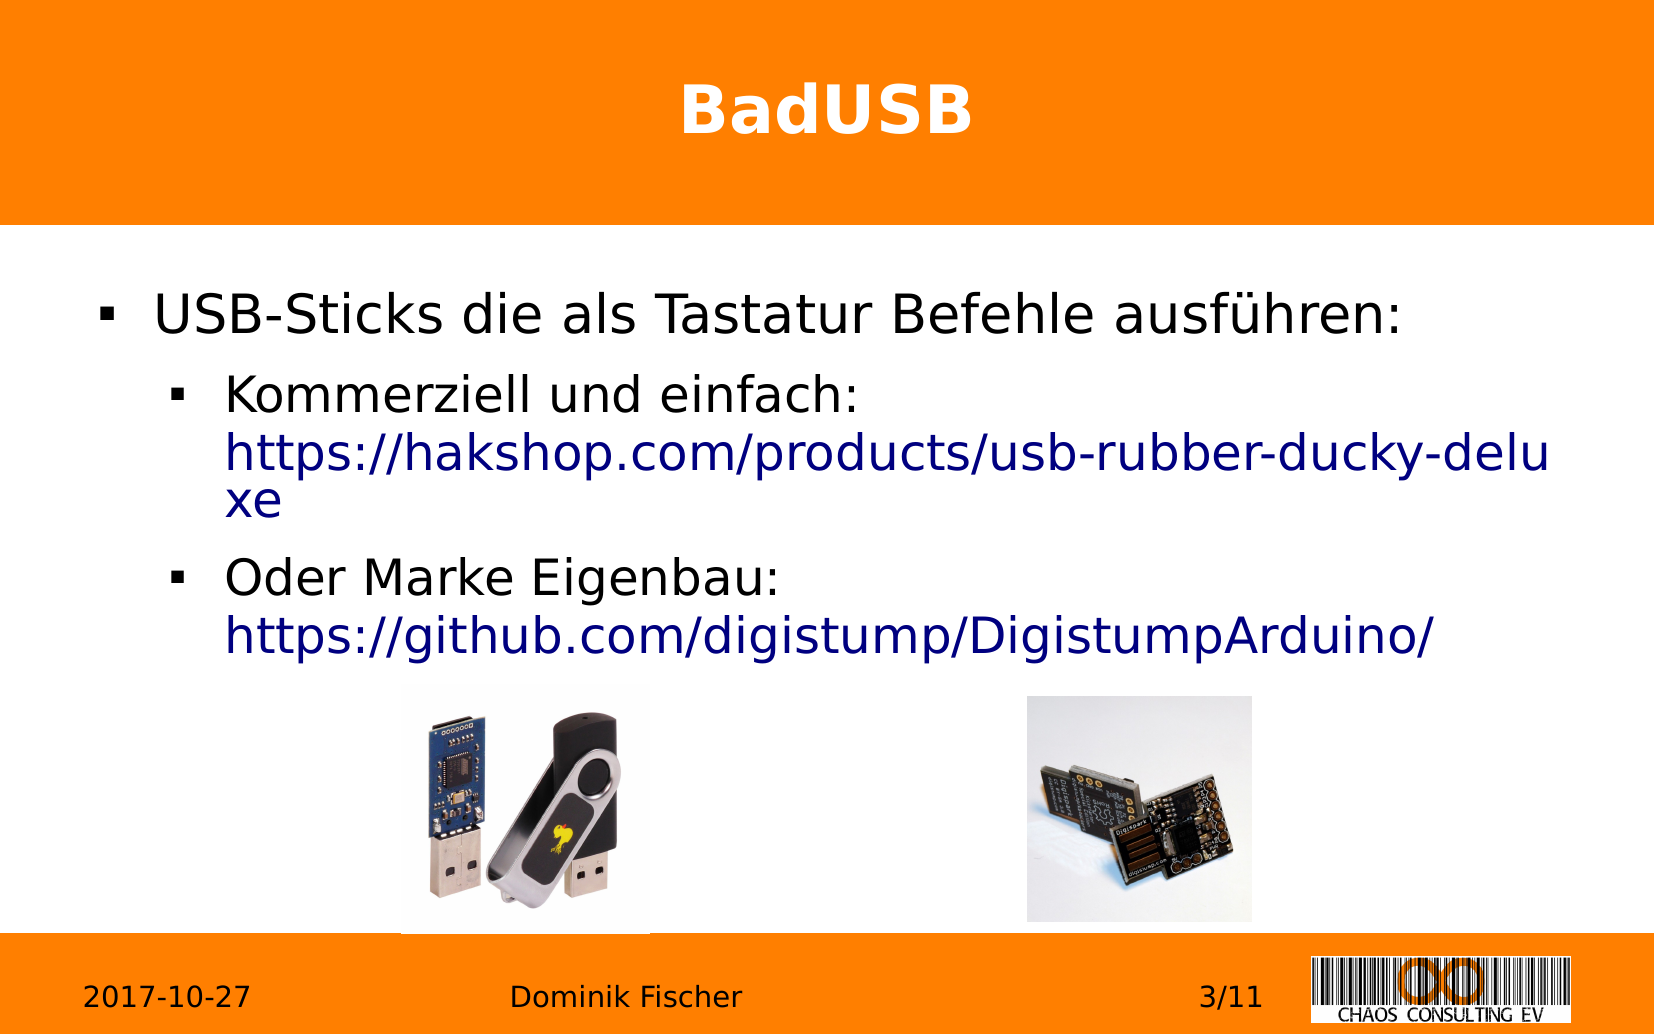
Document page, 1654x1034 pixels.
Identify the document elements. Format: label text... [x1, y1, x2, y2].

title BadUSB [82, 24, 1571, 197]
picture [401, 684, 650, 934]
list USB-Sticks die als Tastatur Befehle ausführen: Kommerziell und einfach: https://hakshop.com/products/usb-rubber-ducky-deluxe Oder Marke Eigenbau: https://github.com/digistump/DigistumpArduino/ [82, 283, 1571, 883]
picture [1311, 956, 1571, 1023]
picture [1027, 696, 1252, 922]
